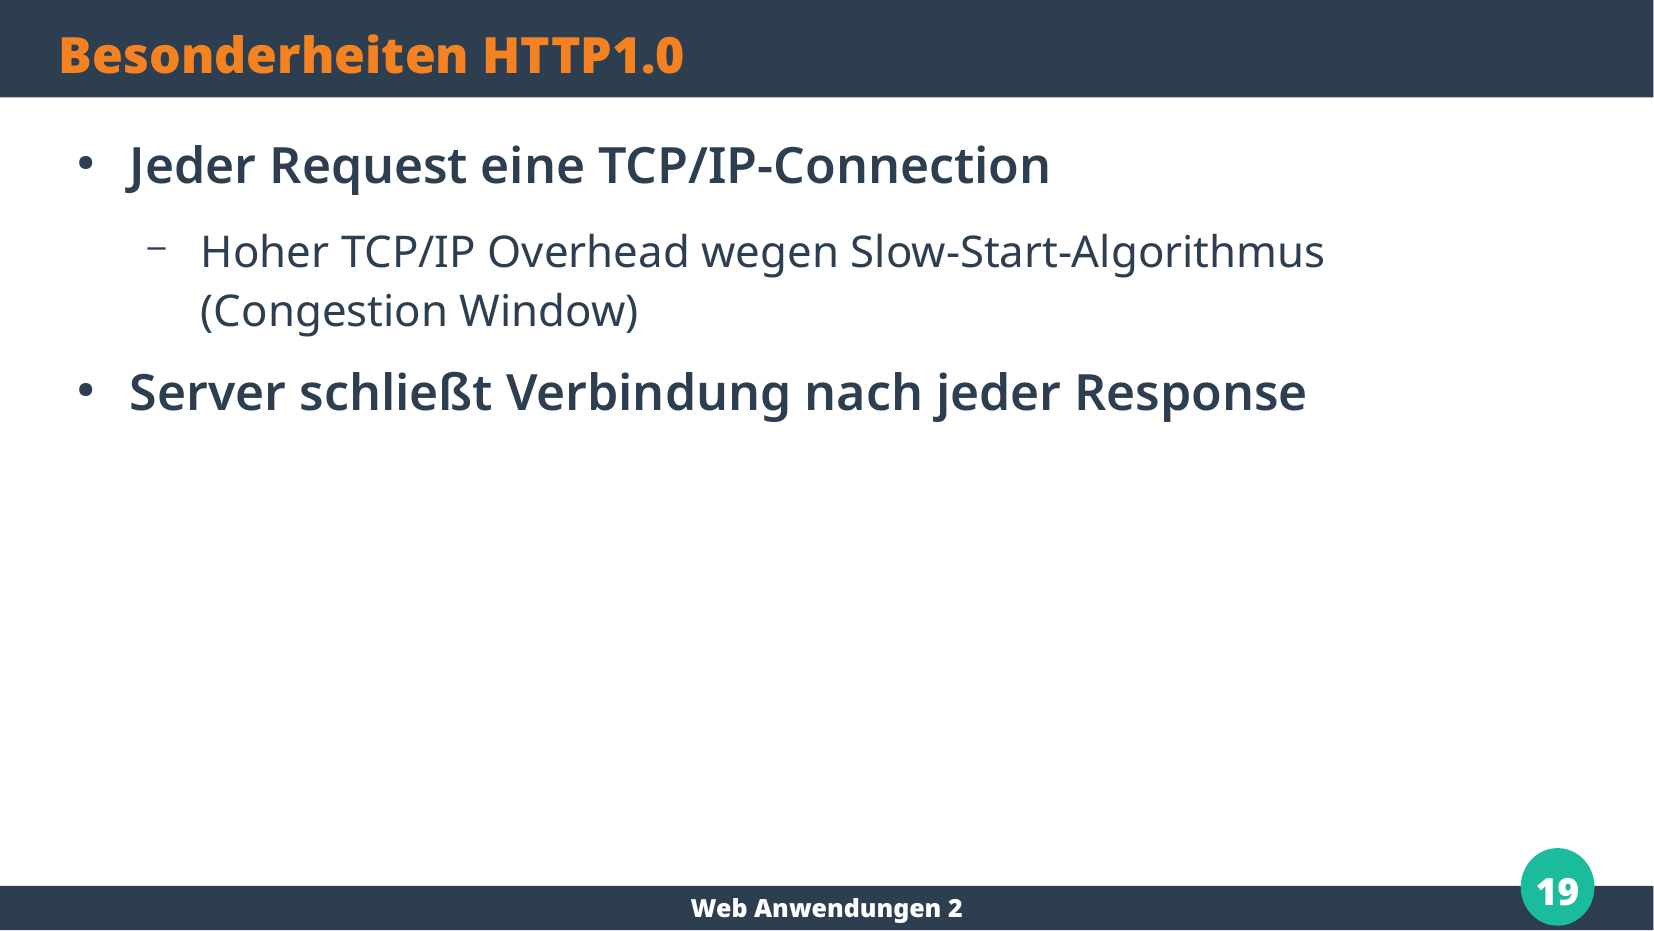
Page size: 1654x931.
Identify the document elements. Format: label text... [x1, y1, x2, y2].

list Jeder Request eine TCP/IP-Connection Hoher TCP/IP Overhead wegen Slow-Start-Algorithmus (Congestion Window) Server schließt Verbindung nach jeder Response [59, 129, 1595, 864]
title Besonderheiten HTTP1.0 [59, 8, 1595, 89]
